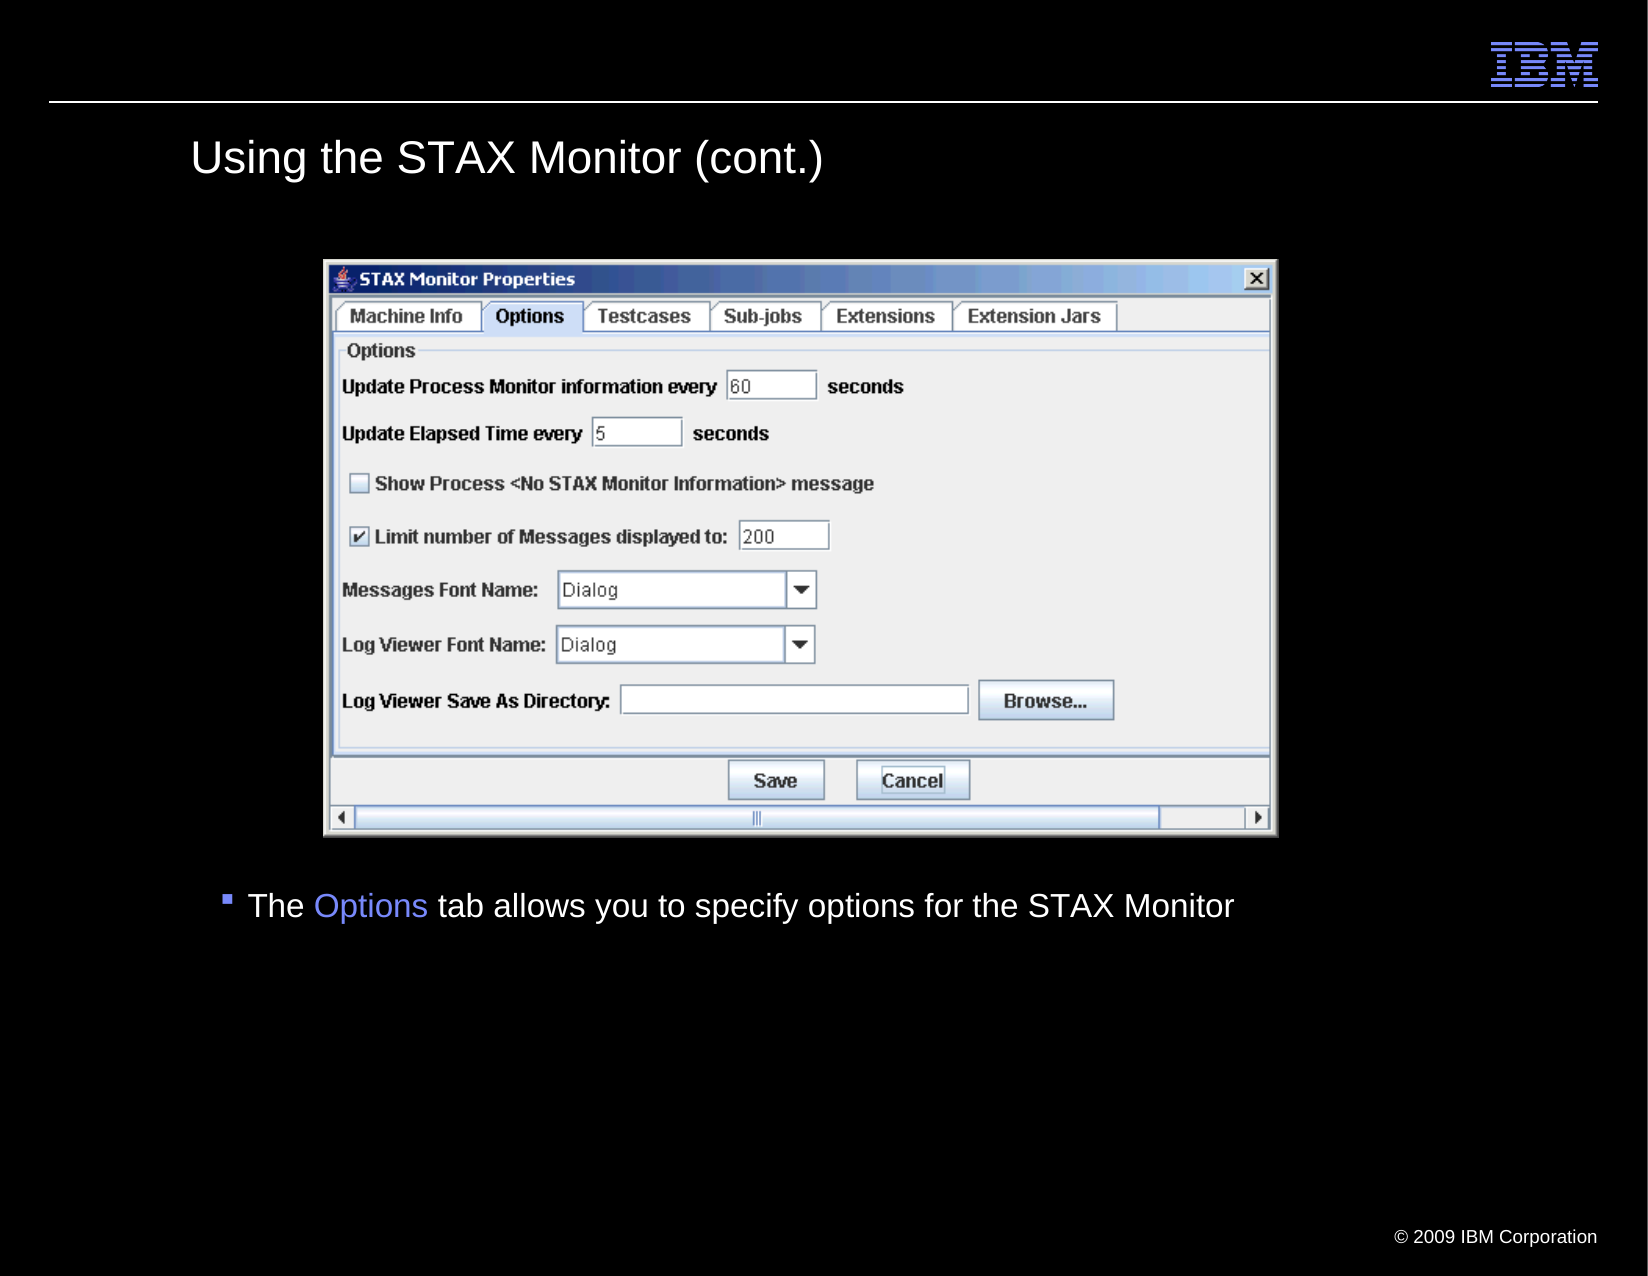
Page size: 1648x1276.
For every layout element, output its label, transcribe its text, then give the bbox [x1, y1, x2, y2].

text_box The Options tab allows you to specify options for the STAX Monitor [219, 219, 1570, 925]
picture [323, 259, 1279, 838]
title Using the STAX Monitor (cont.) [173, 125, 1648, 219]
picture [1491, 42, 1598, 87]
